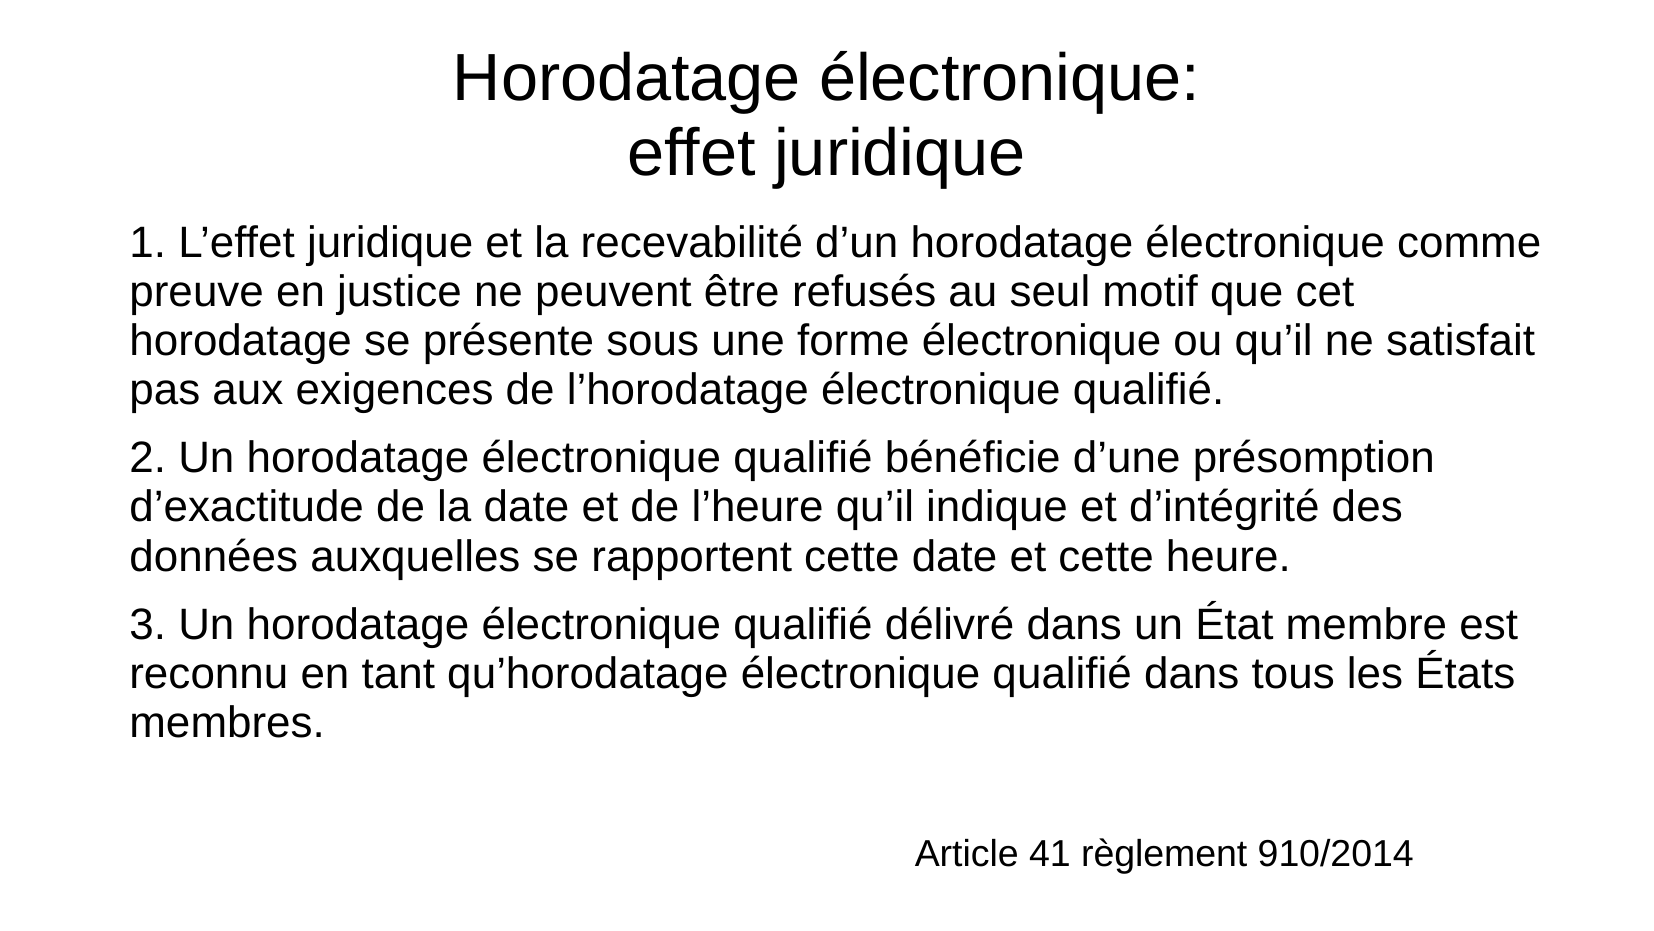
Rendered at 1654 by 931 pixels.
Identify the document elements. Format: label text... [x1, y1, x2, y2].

title Horodatage électronique: effet juridique [82, 37, 1571, 193]
text_box Article 41 règlement 910/2014 [900, 825, 1576, 882]
list 1. L’effet juridique et la recevabilité d’un horodatage électronique comme preuve en justice ne peuvent être refusés au seul motif que cet horodatage se présente sous une forme électronique ou qu’il ne satisfait pas aux exigences de l’horodatage électronique qualifié. 2. Un horodatage électronique qualifié bénéficie d’une présomption d’exactitude de la date et de l’heure qu’il indique et d’intégrité des données auxquelles se rapportent cette date et cette heure. 3. Un horodatage électronique qualifié délivré dans un État membre est reconnu en tant qu’horodatage électronique qualifié dans tous les États membres. [82, 217, 1571, 758]
